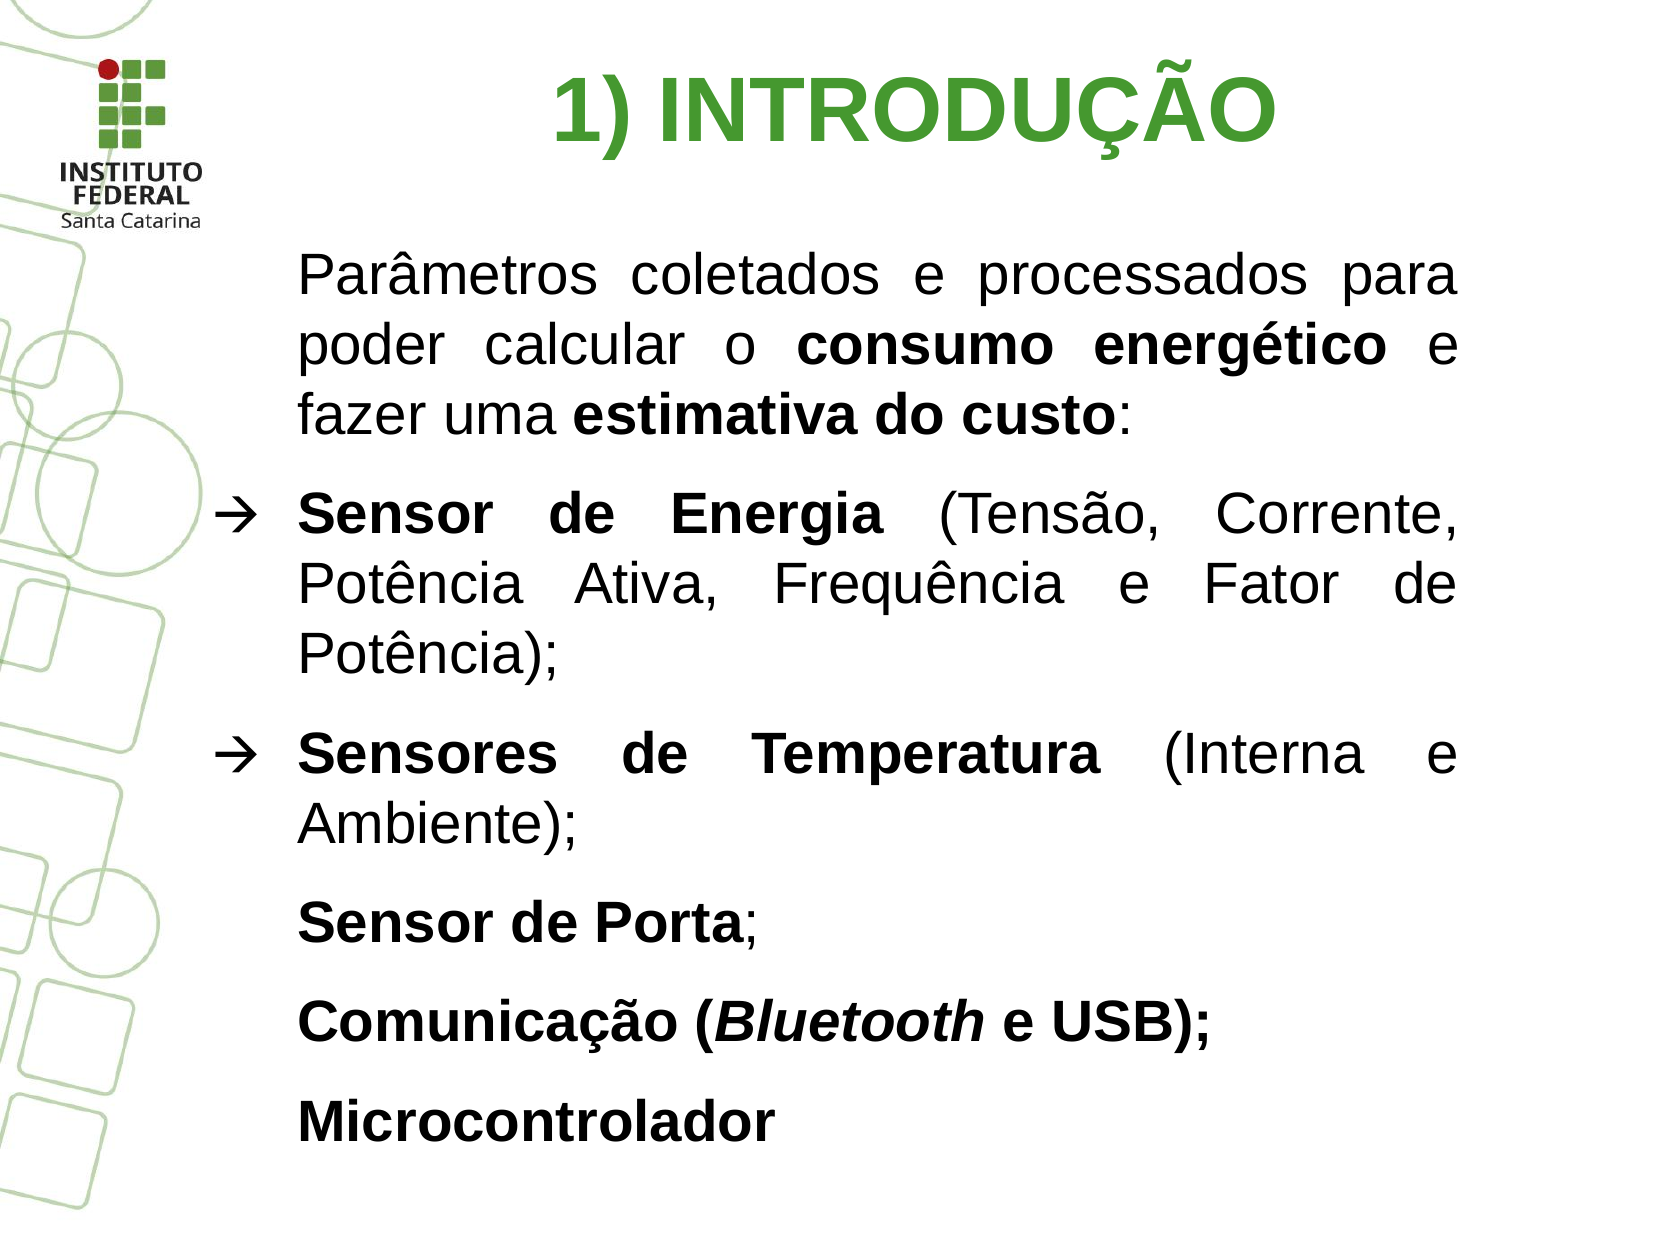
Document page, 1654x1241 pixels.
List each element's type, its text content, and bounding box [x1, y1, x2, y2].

list Parâmetros coletados e processados para poder calcular o consumo energético e fazer uma estimativa do custo: 🡪 Sensor de Energia (Tensão, Corrente, Potência Ativa, Frequência e Fator de Potência); 🡪 Sensores de Temperatura (Interna e Ambiente); Sensor de Porta; Comunicação (Bluetooth e USB); Microcontrolador [212, 186, 1460, 1183]
picture [0, 0, 1654, 1241]
title 1) INTRODUÇÃO [259, 1, 1571, 209]
